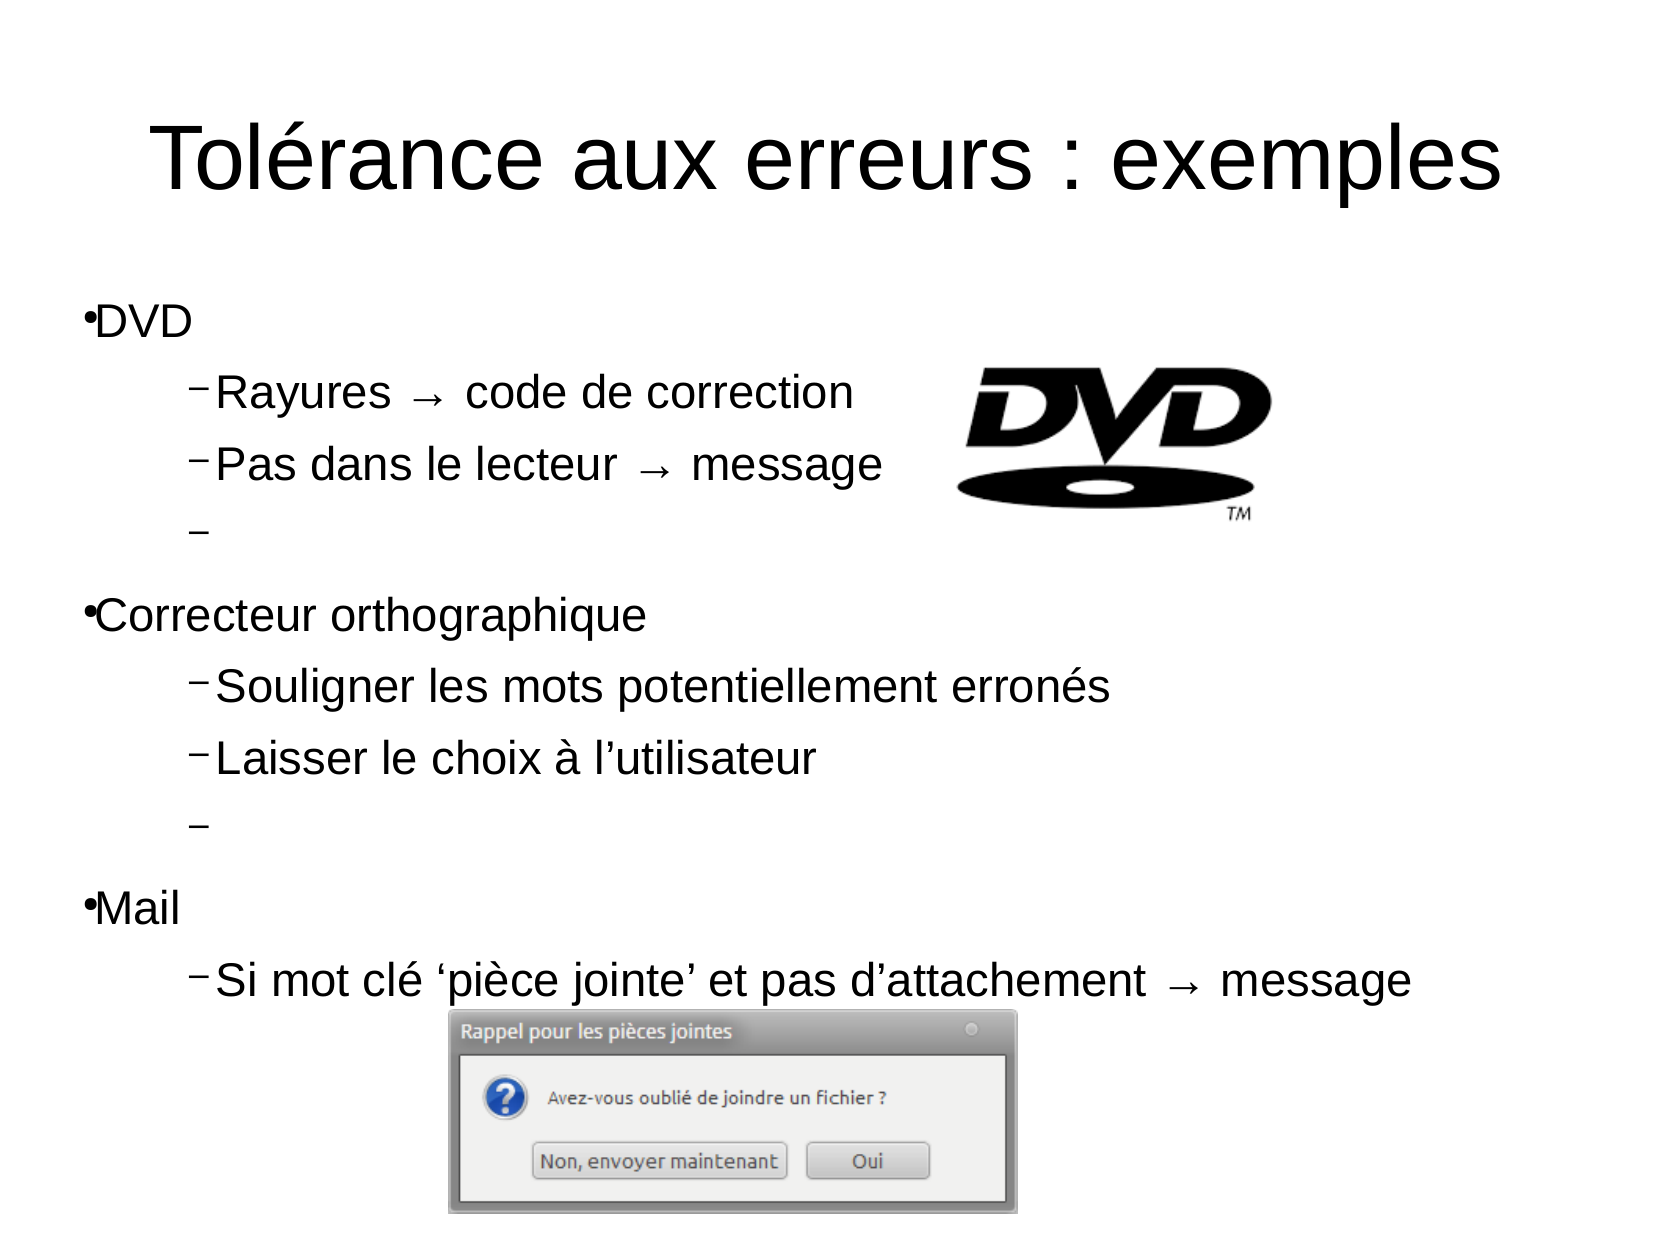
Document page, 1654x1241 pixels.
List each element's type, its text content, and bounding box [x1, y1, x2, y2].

picture [448, 1009, 1018, 1215]
picture [938, 268, 1291, 620]
list DVD Rayures → code de correction Pas dans le lecteur → message Correcteur orthographique Souligner les mots potentiellement erronés Laisser le choix à l’utilisateur Mail Si mot clé ‘pièce jointe’ et pas d’attachement → message [82, 290, 1571, 1010]
title Tolérance aux erreurs : exemples [82, 49, 1571, 257]
